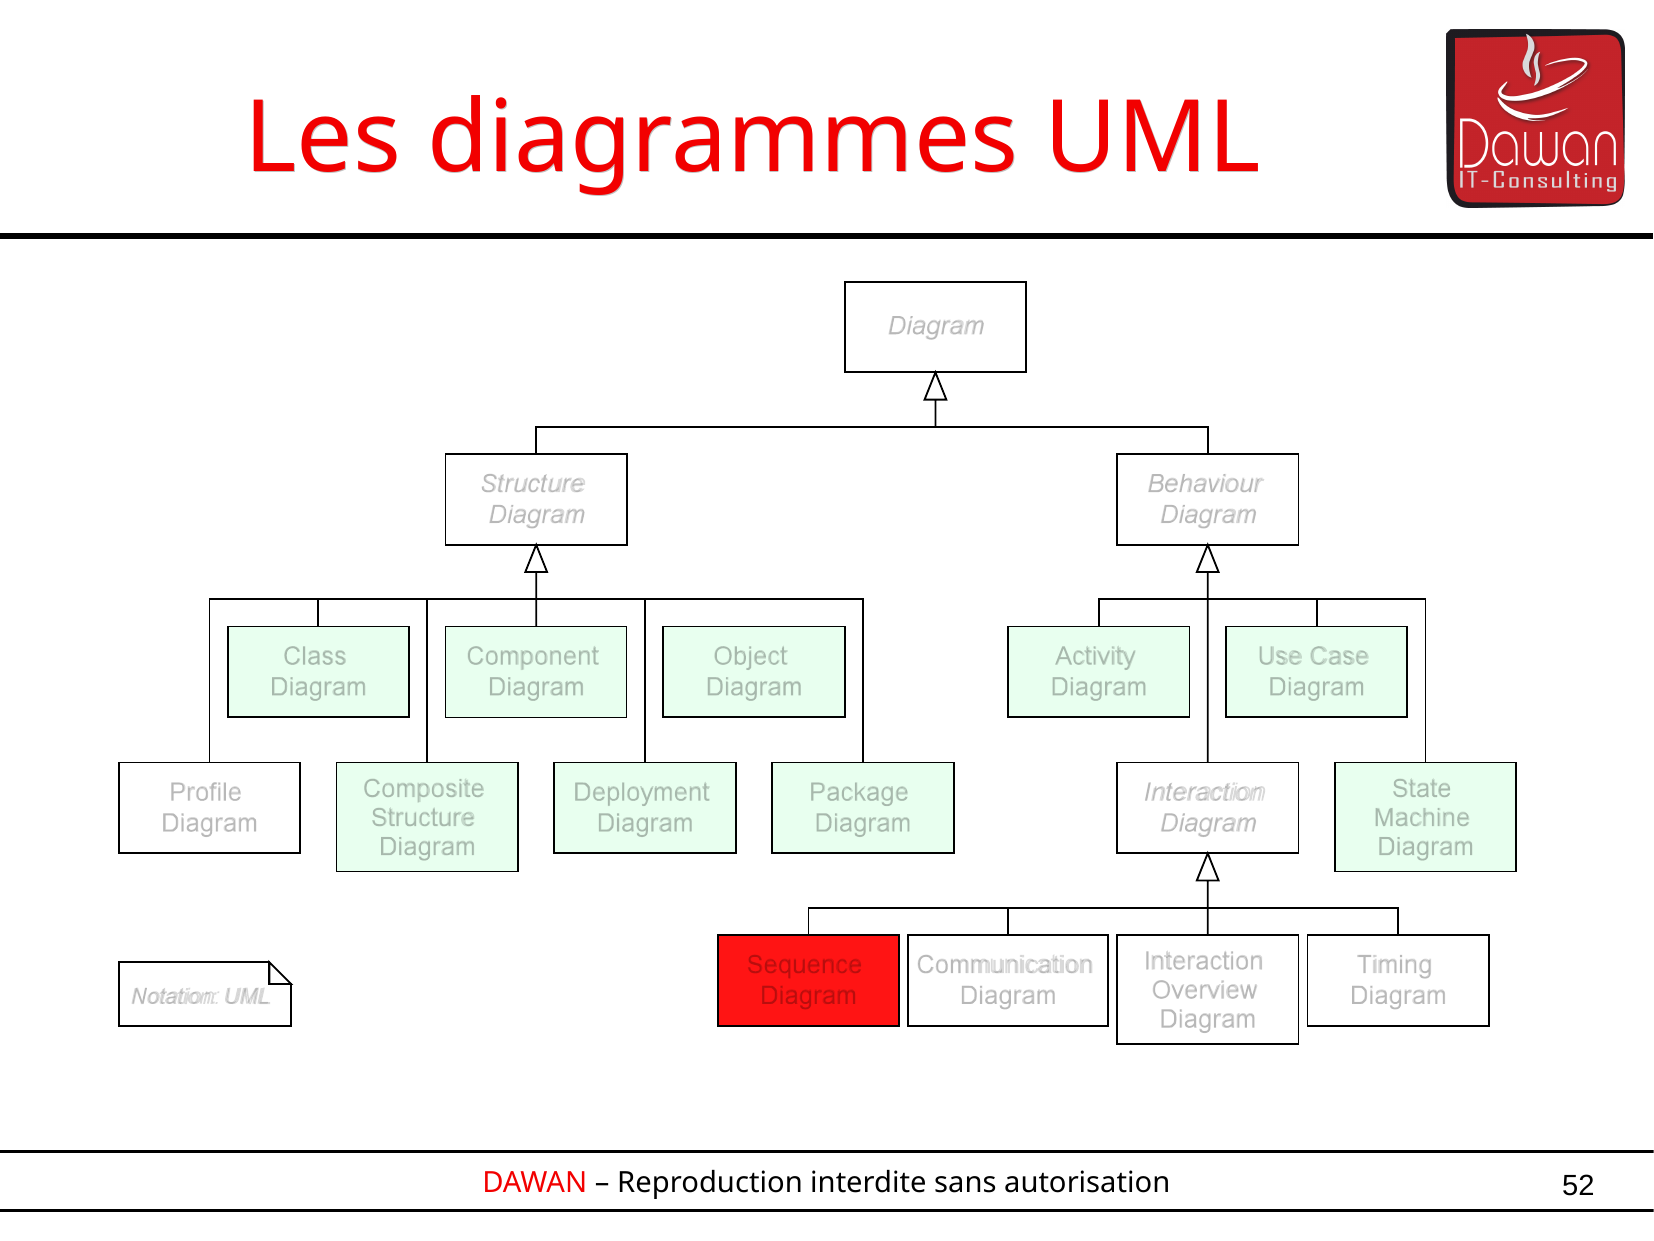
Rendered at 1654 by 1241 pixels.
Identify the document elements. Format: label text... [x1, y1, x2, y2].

text_box [1334, 762, 1517, 872]
text_box [909, 936, 1107, 1025]
text_box [1308, 936, 1488, 1025]
text_box [120, 763, 299, 852]
text_box [446, 455, 626, 544]
text_box [846, 283, 1025, 371]
text_box [554, 762, 736, 854]
picture [1447, 29, 1625, 208]
text_box [1008, 626, 1190, 718]
text_box [1118, 936, 1298, 1043]
text_box [337, 763, 517, 871]
text_box [1118, 763, 1298, 852]
text_box [1225, 626, 1408, 718]
text_box [664, 627, 844, 716]
text_box [229, 627, 408, 716]
text_box [271, 967, 287, 983]
text_box [445, 626, 627, 718]
text_box [1118, 455, 1298, 544]
title Les diagrammes UML [59, 29, 1447, 237]
text_box [120, 963, 290, 1025]
text_box [772, 762, 954, 854]
text_box [717, 934, 900, 1026]
